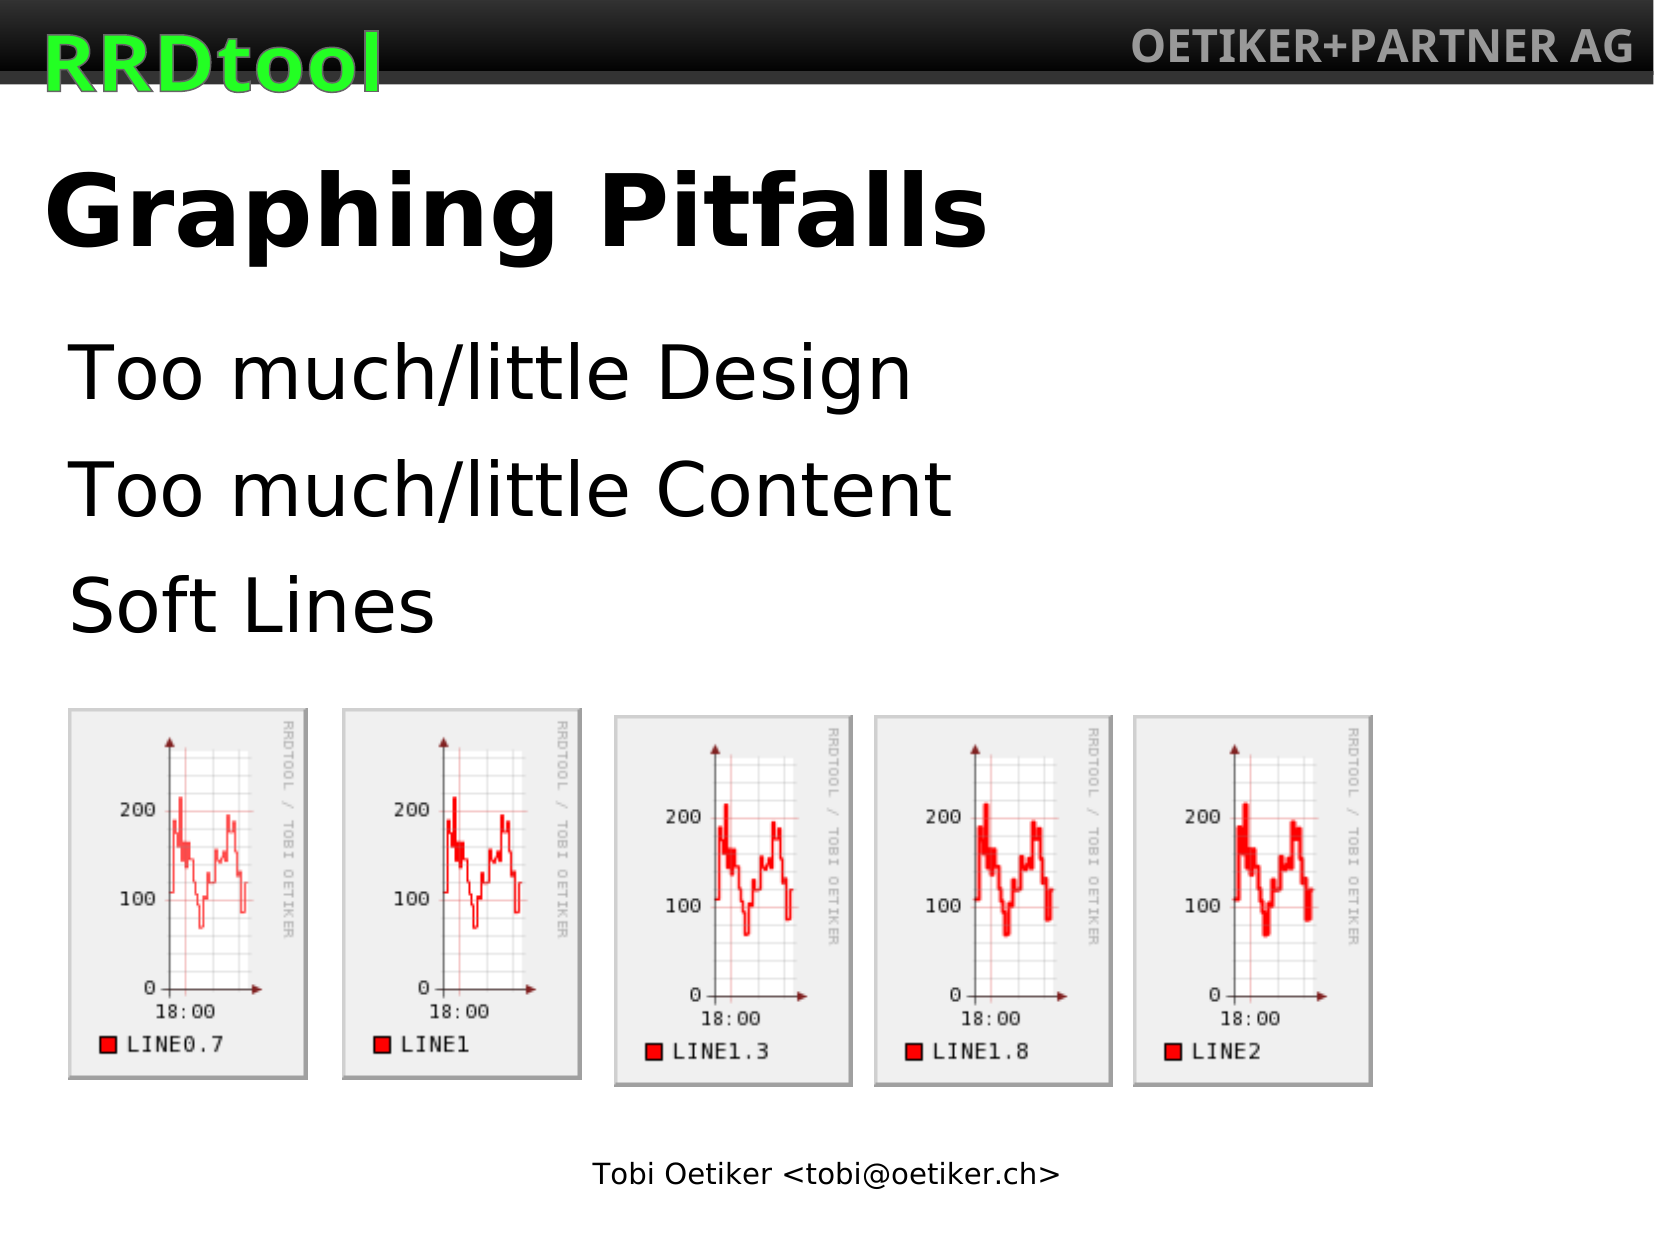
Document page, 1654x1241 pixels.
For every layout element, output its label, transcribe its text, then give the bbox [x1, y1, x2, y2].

picture [874, 715, 1113, 1087]
title Graphing Pitfalls [43, 137, 1582, 287]
list Too much/little Design Too much/little Content Soft Lines [50, 329, 1571, 1099]
picture [1133, 715, 1373, 1087]
picture [68, 708, 308, 1080]
picture [614, 715, 853, 1087]
picture [342, 708, 582, 1080]
